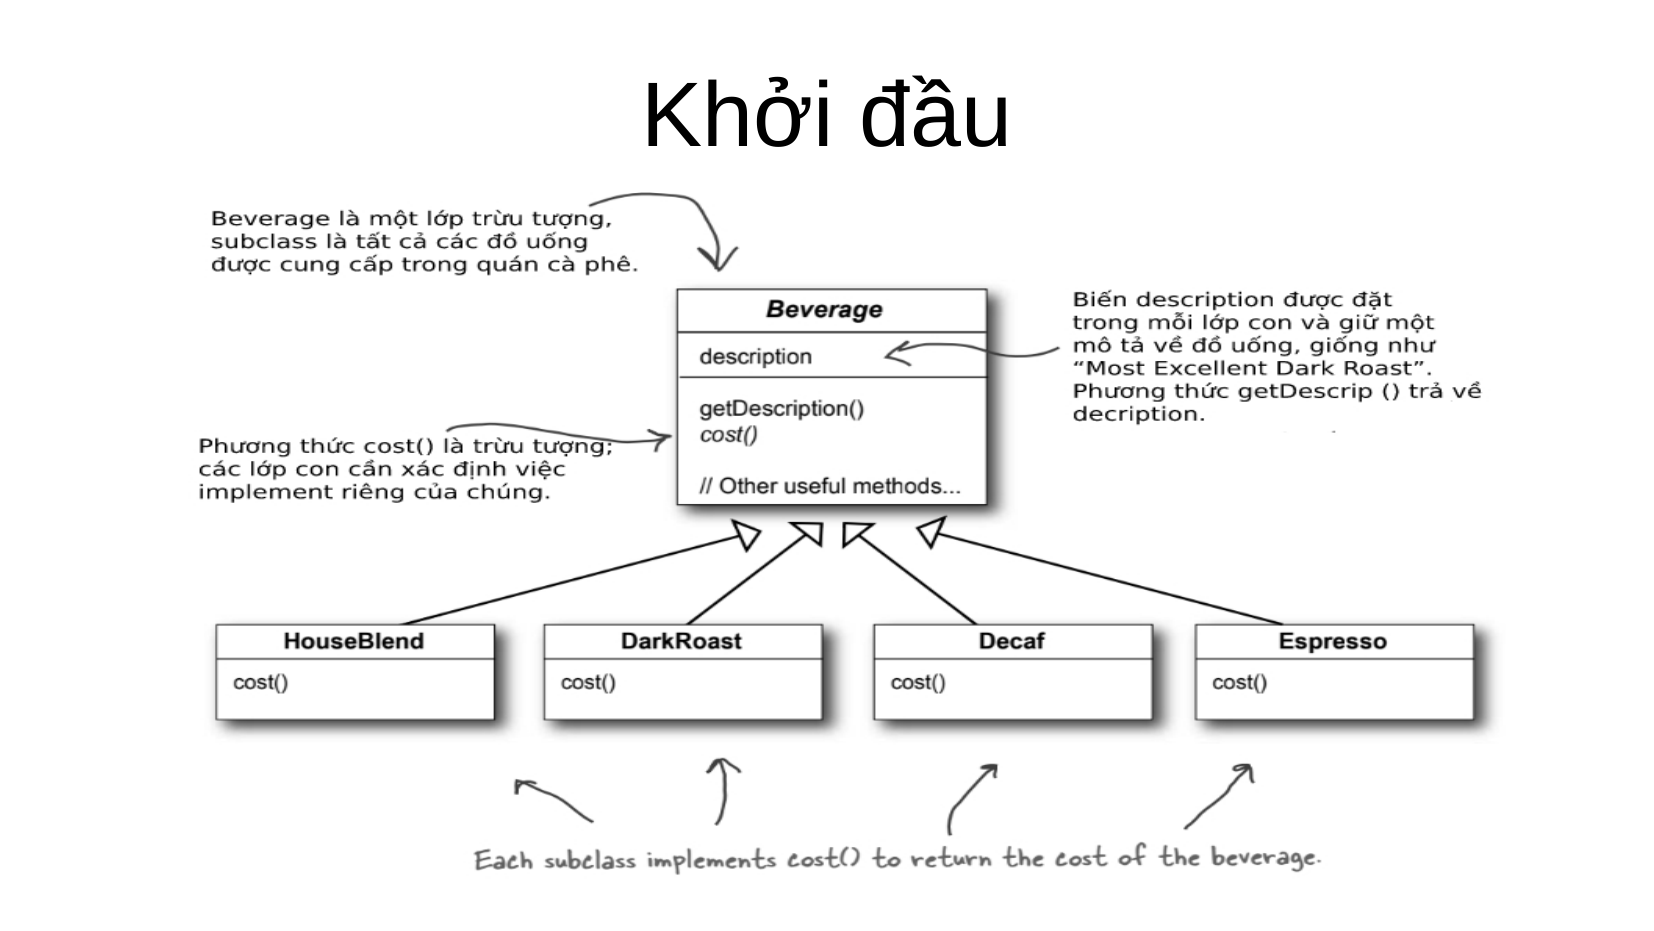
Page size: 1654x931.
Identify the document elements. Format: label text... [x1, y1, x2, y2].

picture [164, 192, 1520, 883]
title Khởi đầu [82, 37, 1571, 193]
